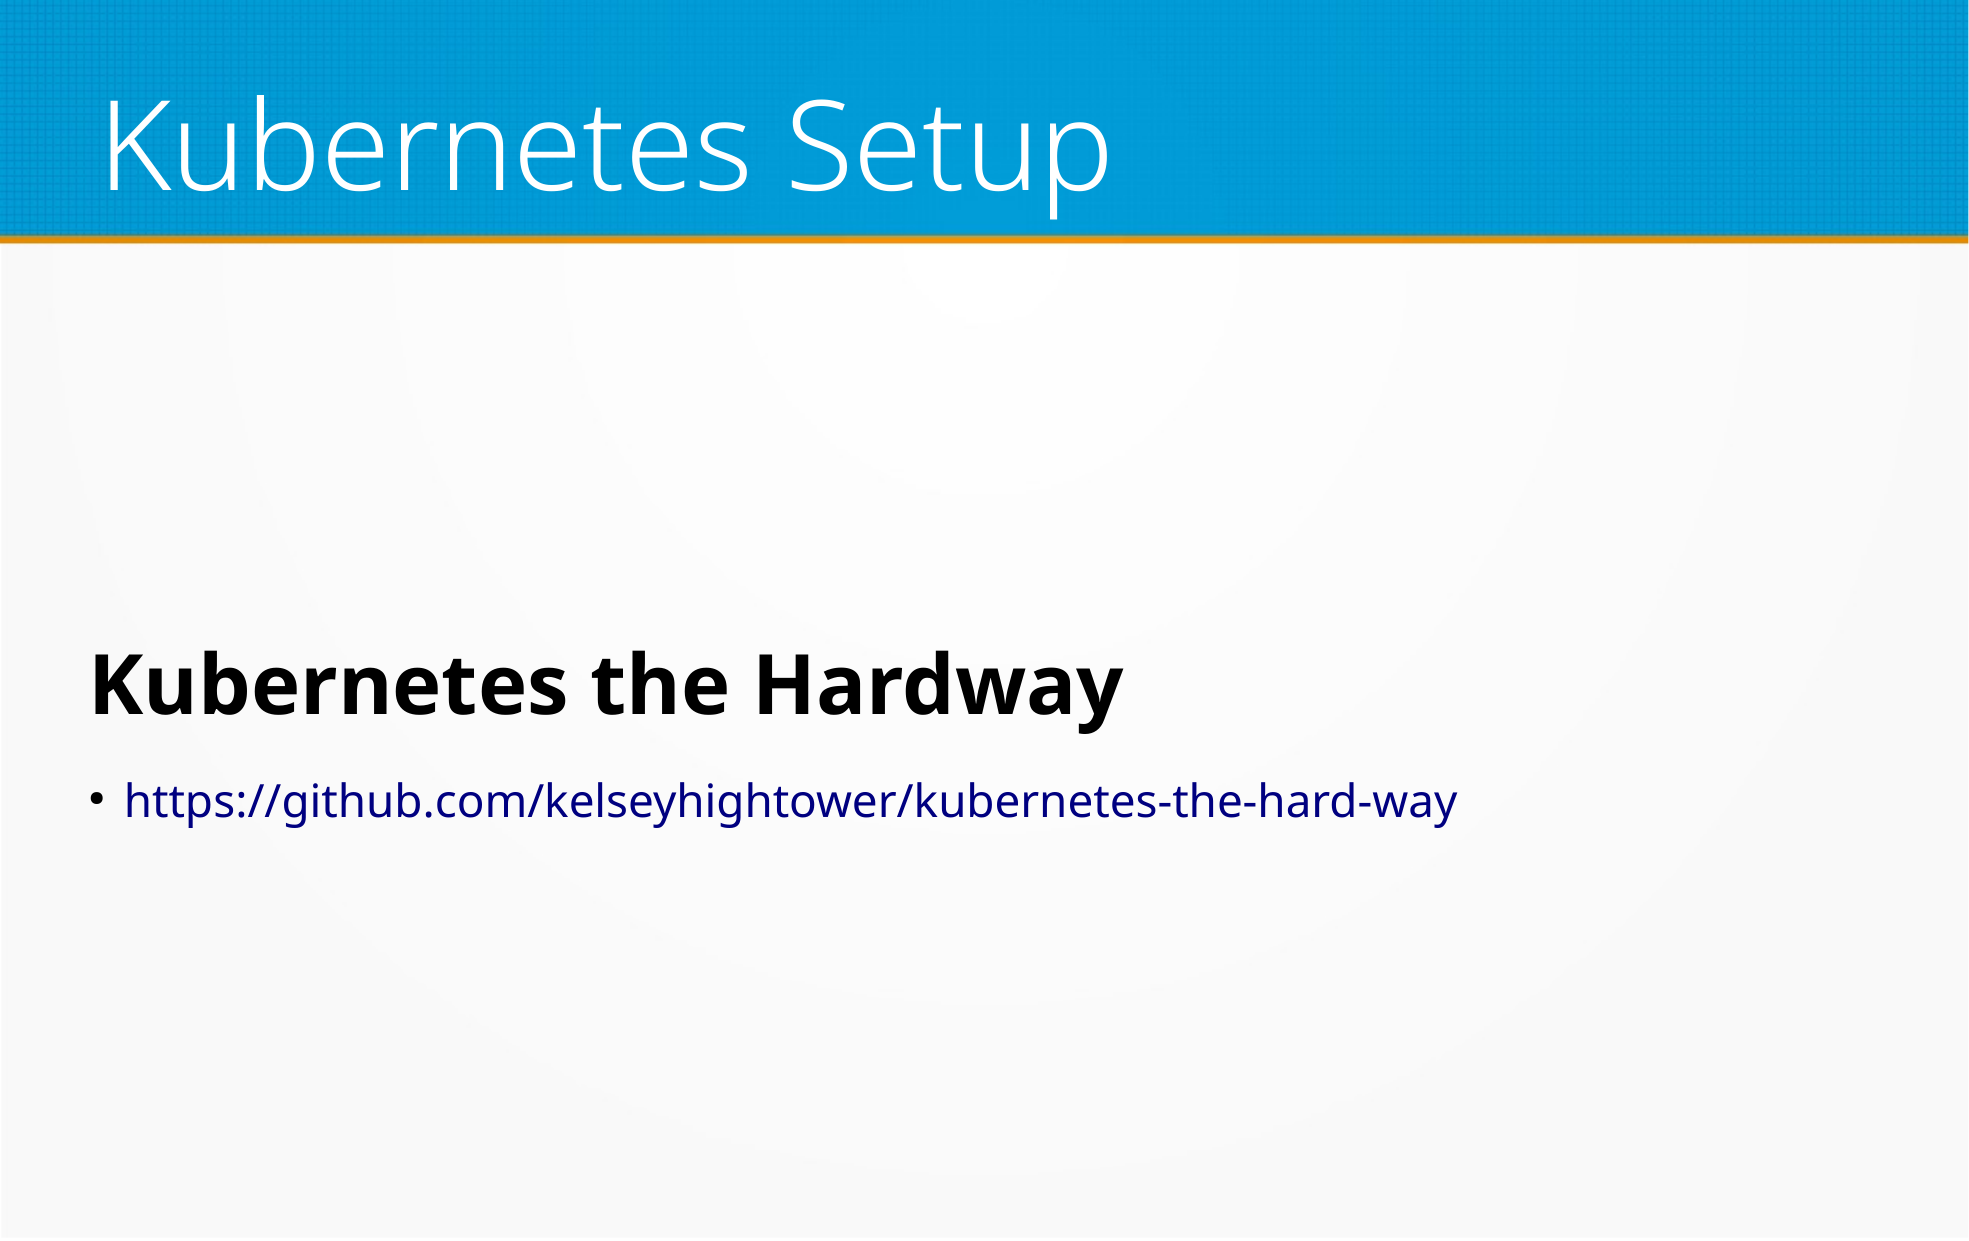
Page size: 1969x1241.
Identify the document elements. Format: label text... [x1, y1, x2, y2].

text_box Kubernetes the Hardway https://github.com/kelseyhightower/kubernetes-the-hard-way [82, 293, 1772, 1163]
picture [0, 233, 1969, 1241]
title Kubernetes Setup [98, 19, 1870, 227]
